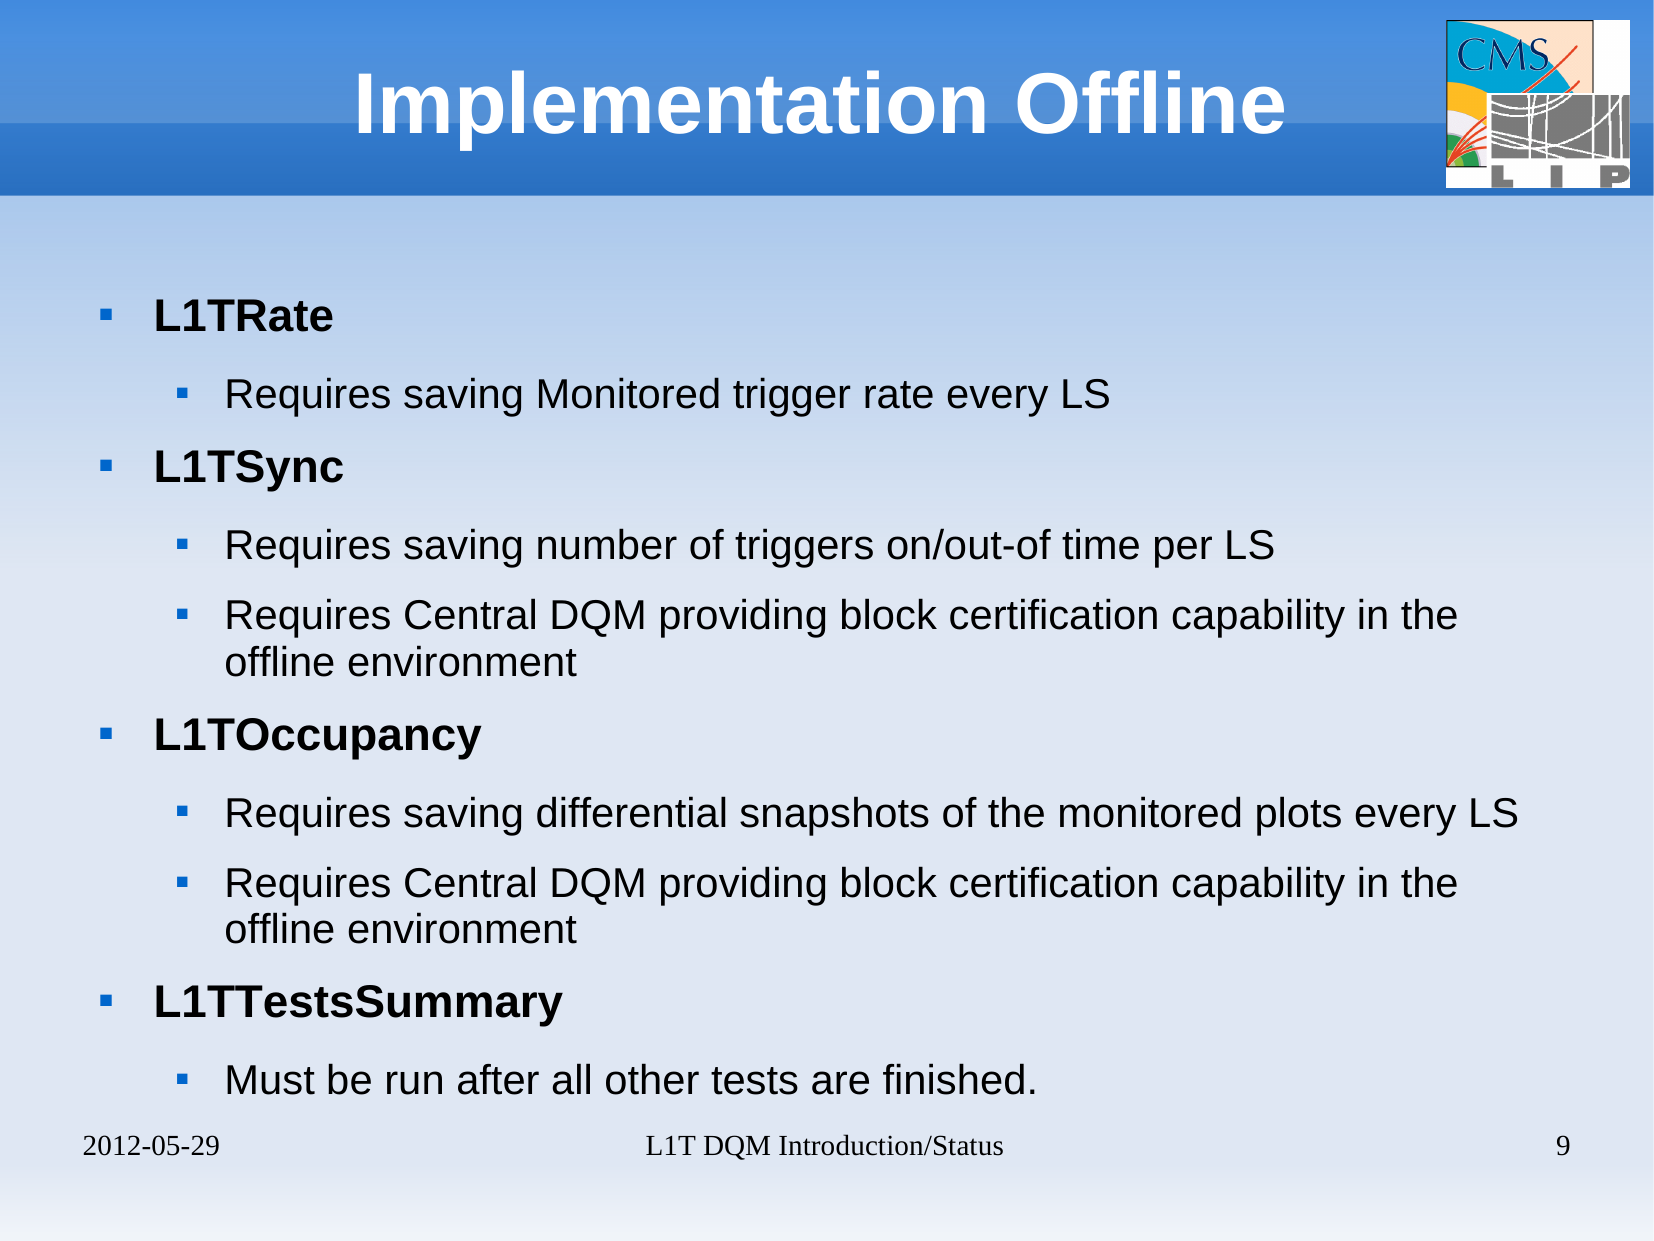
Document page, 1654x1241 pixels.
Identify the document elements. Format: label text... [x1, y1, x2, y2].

list L1TRate Requires saving Monitored trigger rate every LS L1TSync Requires saving number of triggers on/out-of time per LS Requires Central DQM providing block certification capability in the offline environment L1TOccupancy Requires saving differential snapshots of the monitored plots every LS Requires Central DQM providing block certification capability in the offline environment L1TTestsSummary Must be run after all other tests are finished. [82, 290, 1571, 1109]
title Implementation Offline [76, 0, 1565, 208]
picture [0, 0, 1654, 1241]
